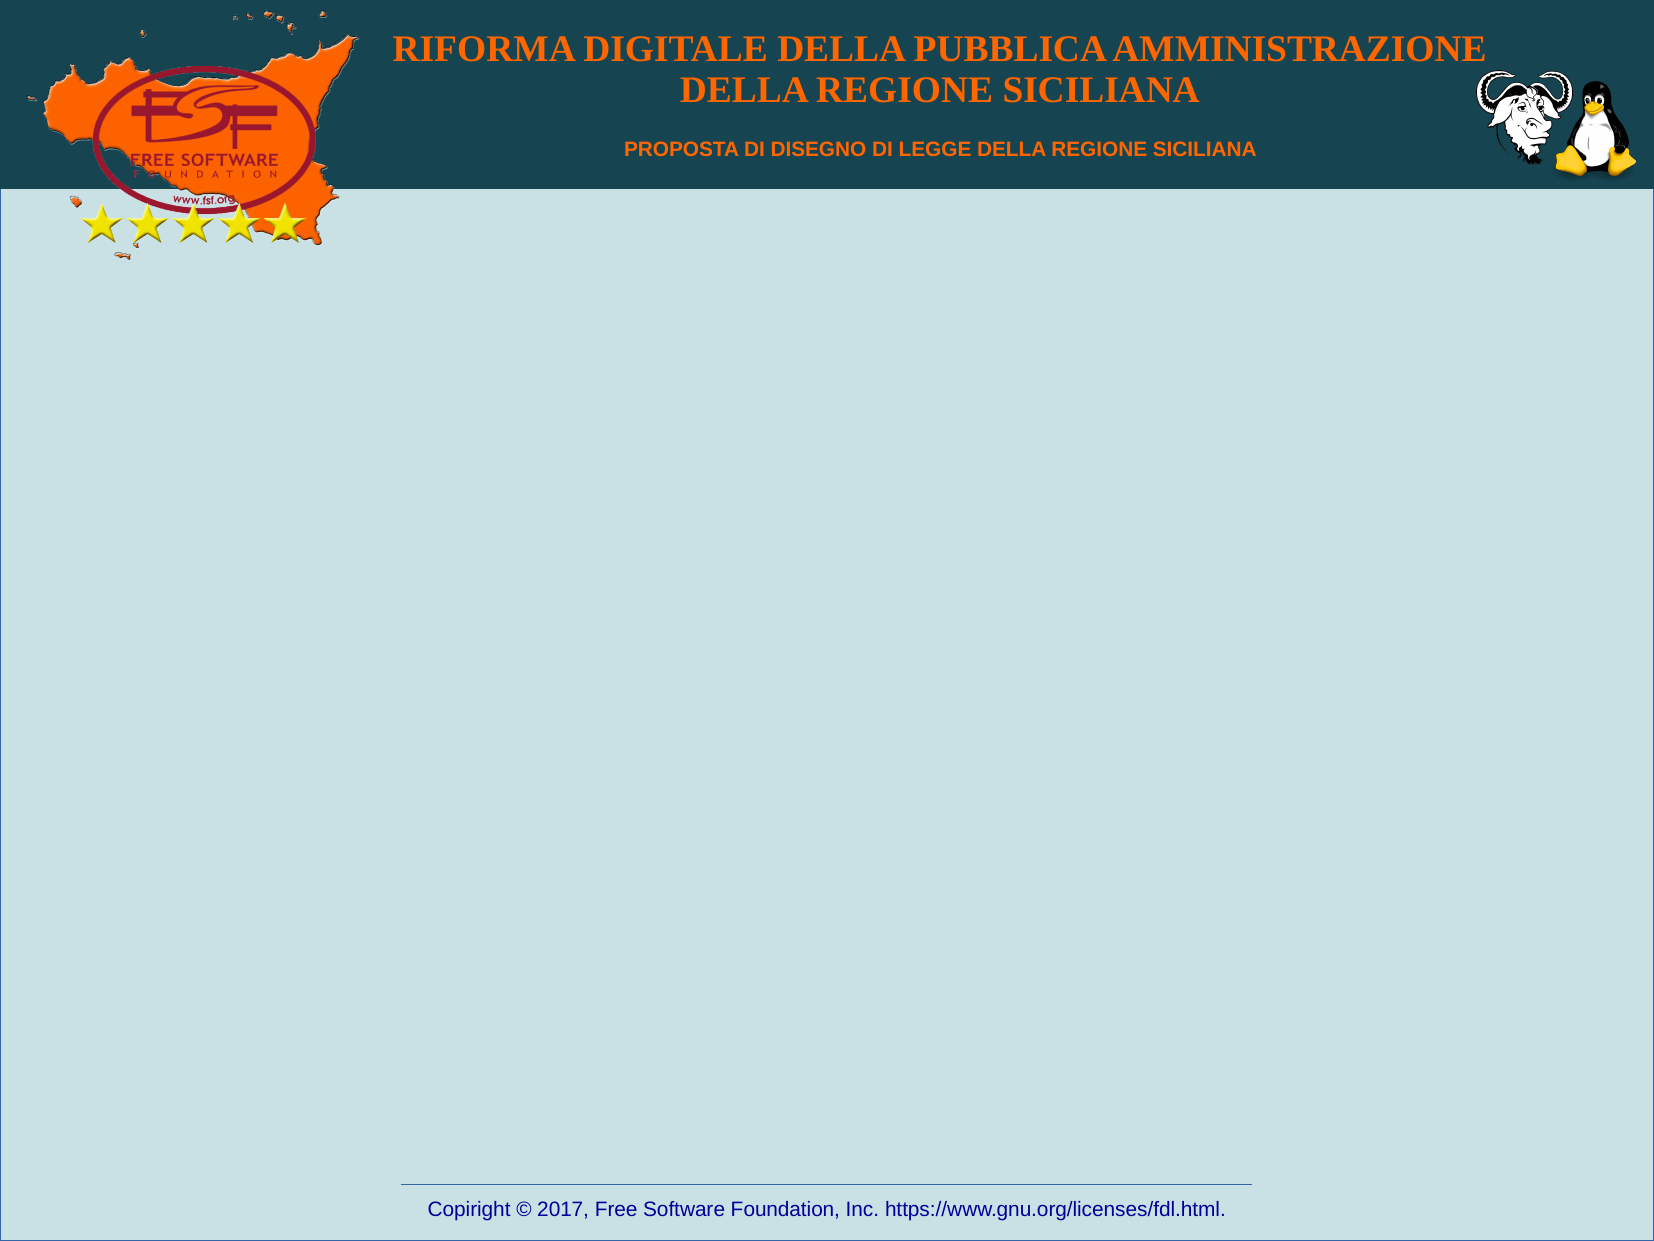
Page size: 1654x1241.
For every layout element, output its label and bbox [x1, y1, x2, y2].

picture [1476, 70, 1636, 182]
picture [18, 0, 362, 306]
